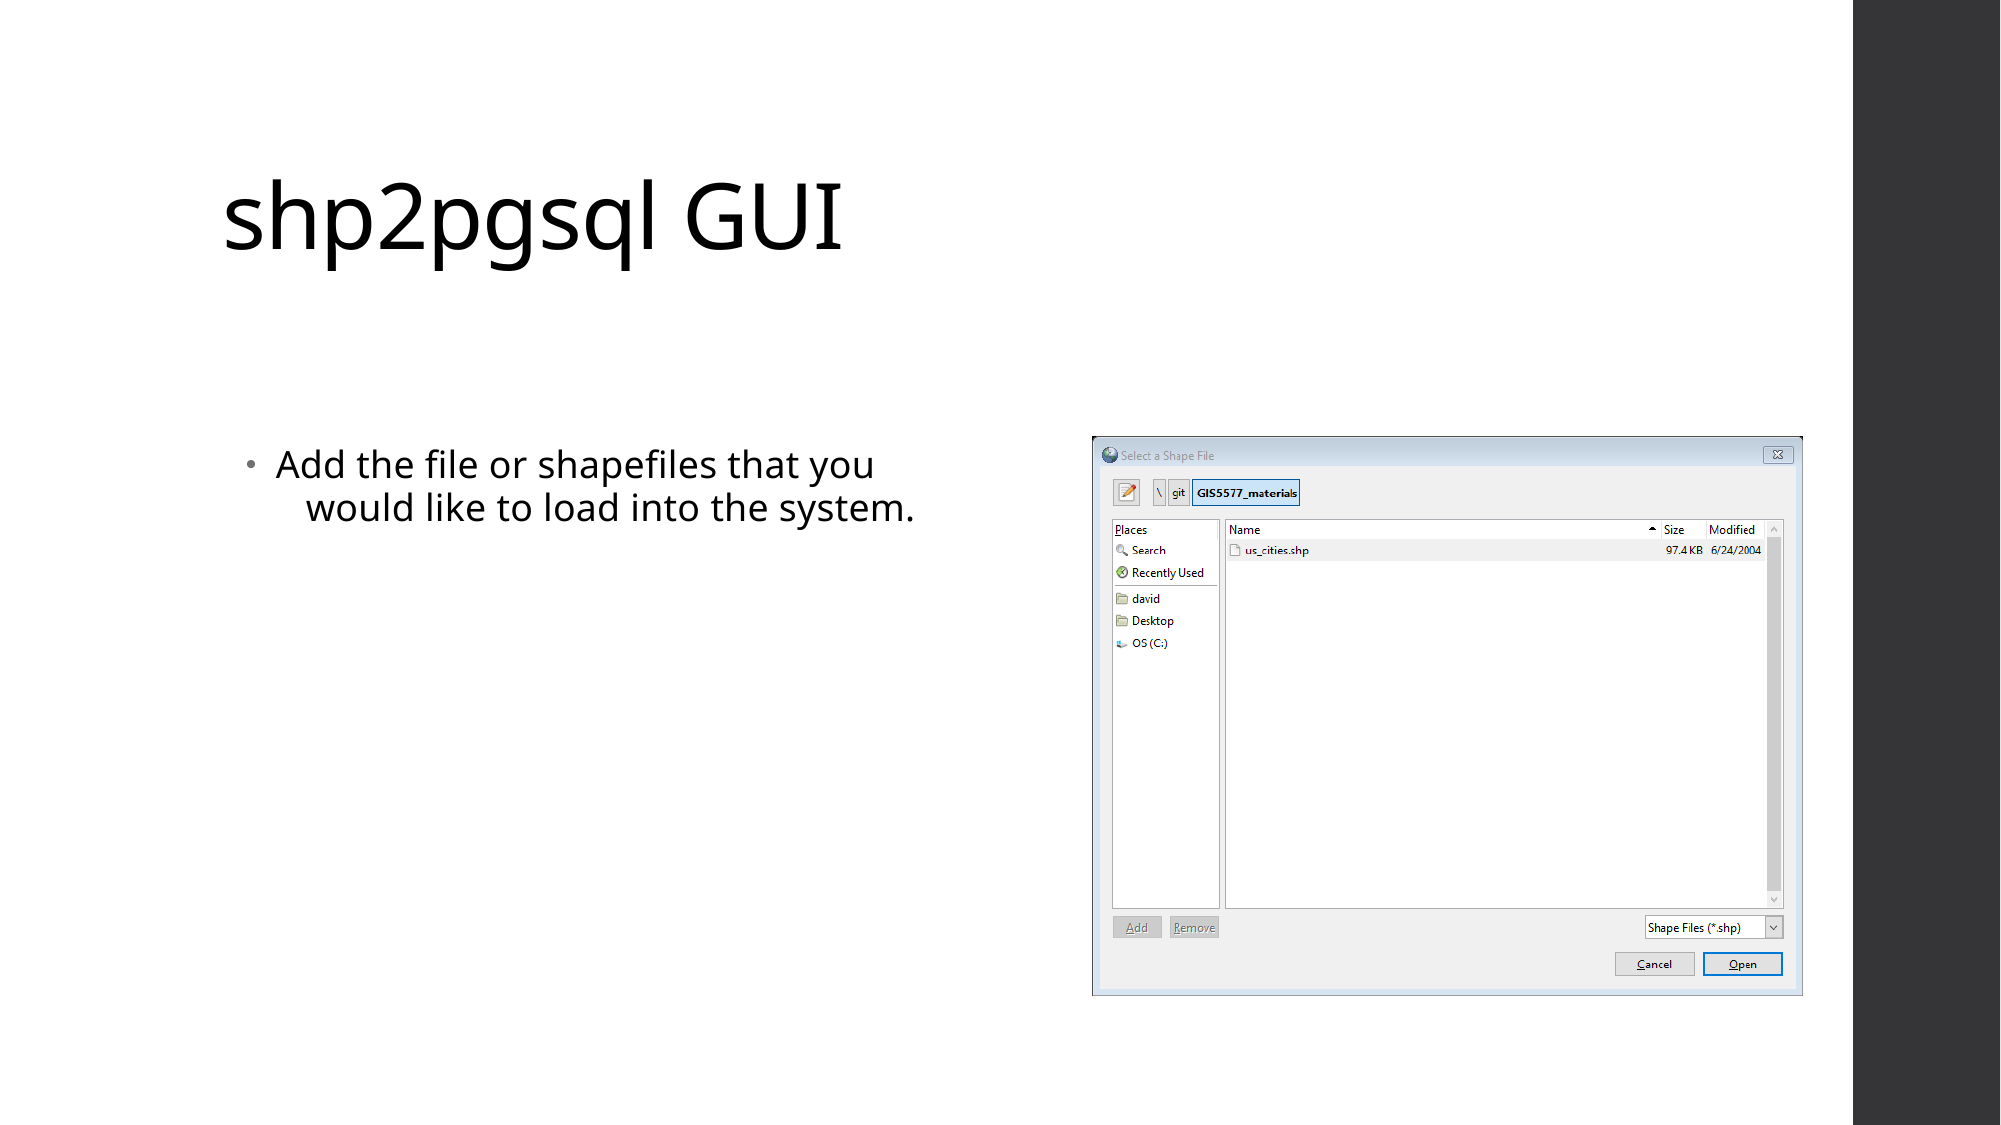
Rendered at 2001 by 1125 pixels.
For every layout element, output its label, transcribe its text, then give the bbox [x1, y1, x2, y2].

list Add the file or shapefiles that you would like to load into the system. [230, 436, 993, 611]
picture [1092, 436, 1803, 996]
title shp2pgsql GUI [206, 60, 1797, 278]
